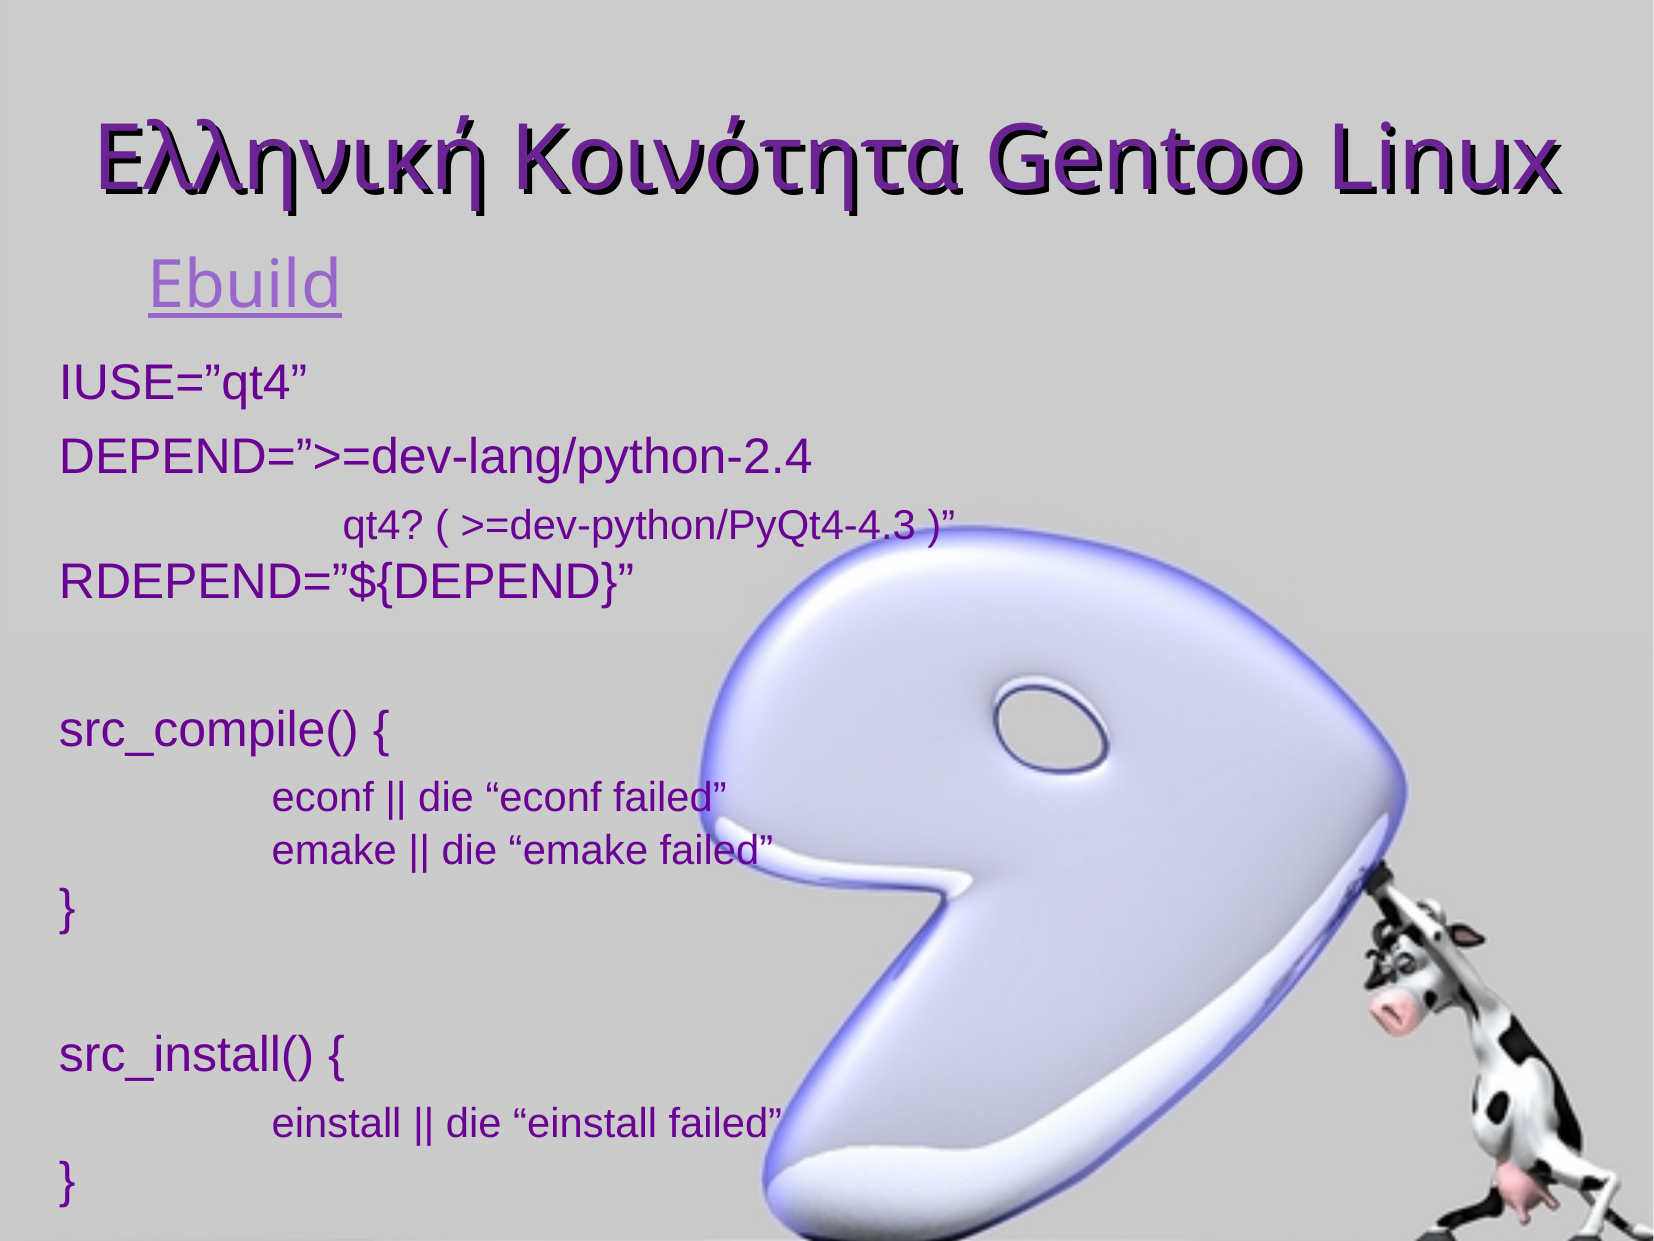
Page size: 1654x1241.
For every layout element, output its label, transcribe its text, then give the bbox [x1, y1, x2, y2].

title Ελληνική Κοινότητα Gentoo Linux [83, 50, 1572, 258]
list Ebuild [147, 236, 739, 331]
list IUSE=”qt4” DEPEND=”>=dev-lang/python-2.4 qt4? ( >=dev-python/PyQt4-4.3 )” RDEPEND=”${DEPEND}” src_compile() { econf || die “econf failed” emake || die “emake failed” } src_install() { einstall || die “einstall failed” } # [0, 354, 1565, 1241]
picture [0, 0, 1654, 1241]
